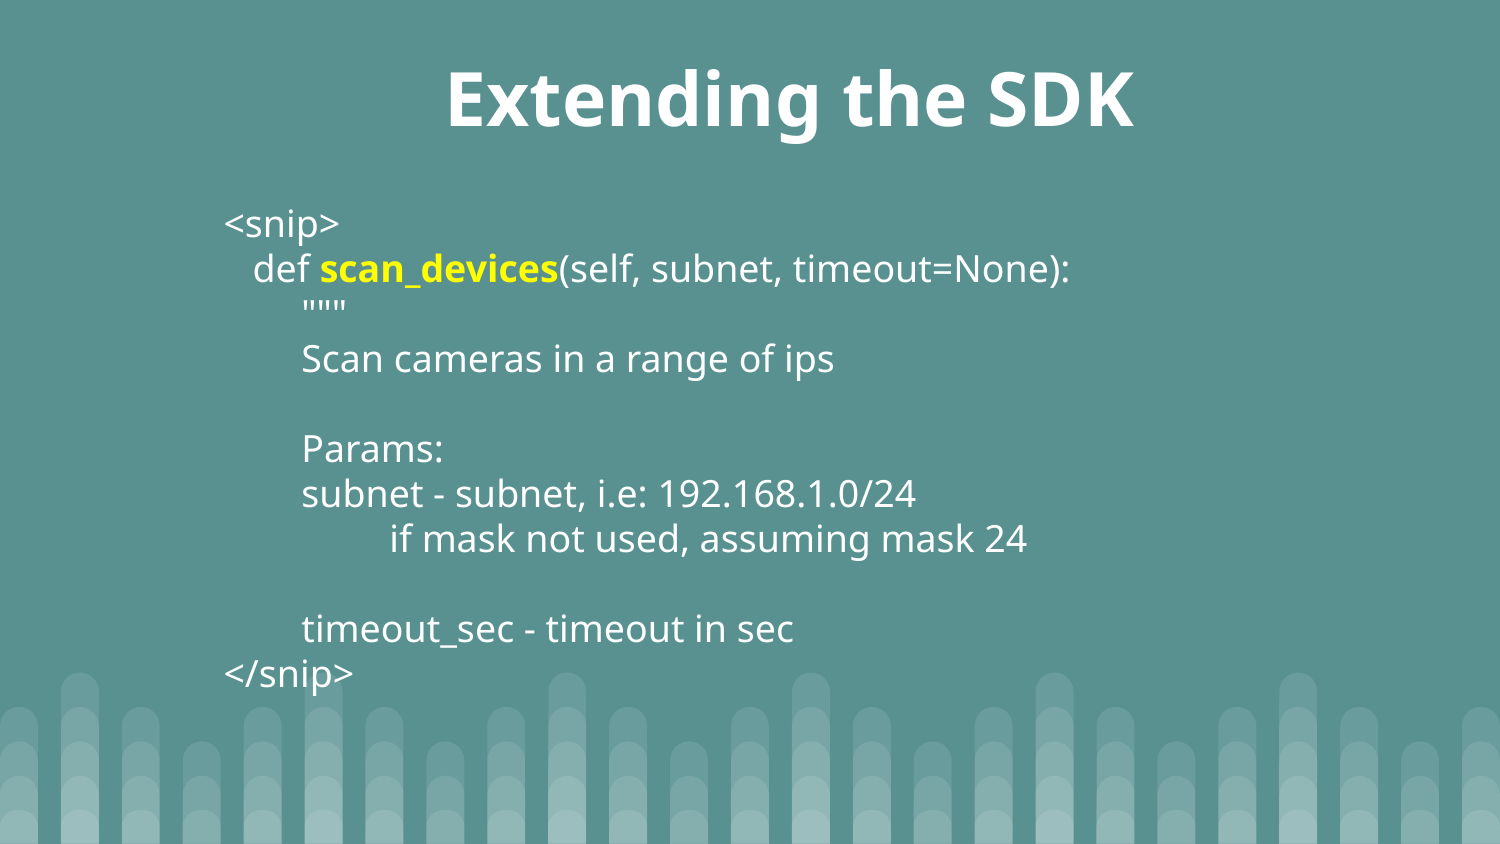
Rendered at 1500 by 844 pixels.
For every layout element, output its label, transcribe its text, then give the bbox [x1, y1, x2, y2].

list <snip> def scan_devices(self, subnet, timeout=None): """ Scan cameras in a range of ips Params: subnet - subnet, i.e: 192.168.1.0/24 if mask not used, assuming mask 24 timeout_sec - timeout in sec </snip> [208, 185, 1500, 632]
title Extending the SDK [429, 15, 1198, 177]
